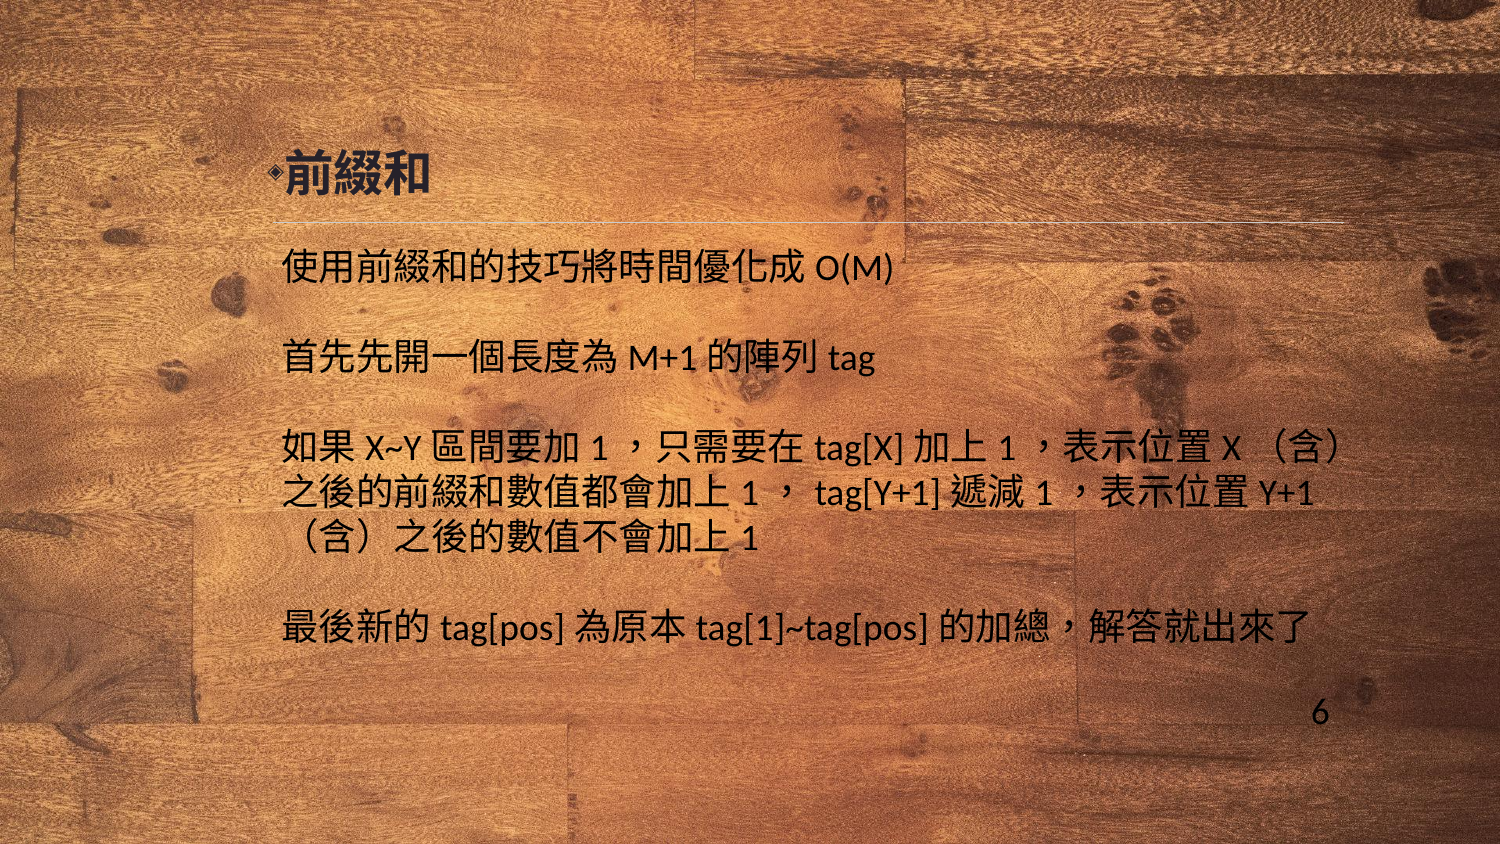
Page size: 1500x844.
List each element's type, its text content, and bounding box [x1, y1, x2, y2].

text_box 6 [1295, 672, 1386, 737]
list 前綴和 [252, 126, 1194, 216]
text_box 使用前綴和的技巧將時間優化成O(M) 首先先開一個長度為M+1的陣列tag 如果X~Y區間要加1，只需要在tag[X]加上1，表示位置X（含）之後的前綴和數值都會加上1，tag[Y+1]遞減1，表示位置Y+1（含）之後的數值不會加上1 最後新的tag[pos]為原本tag[1]~tag[pos]的加總，解答就出來了 [266, 235, 1389, 660]
